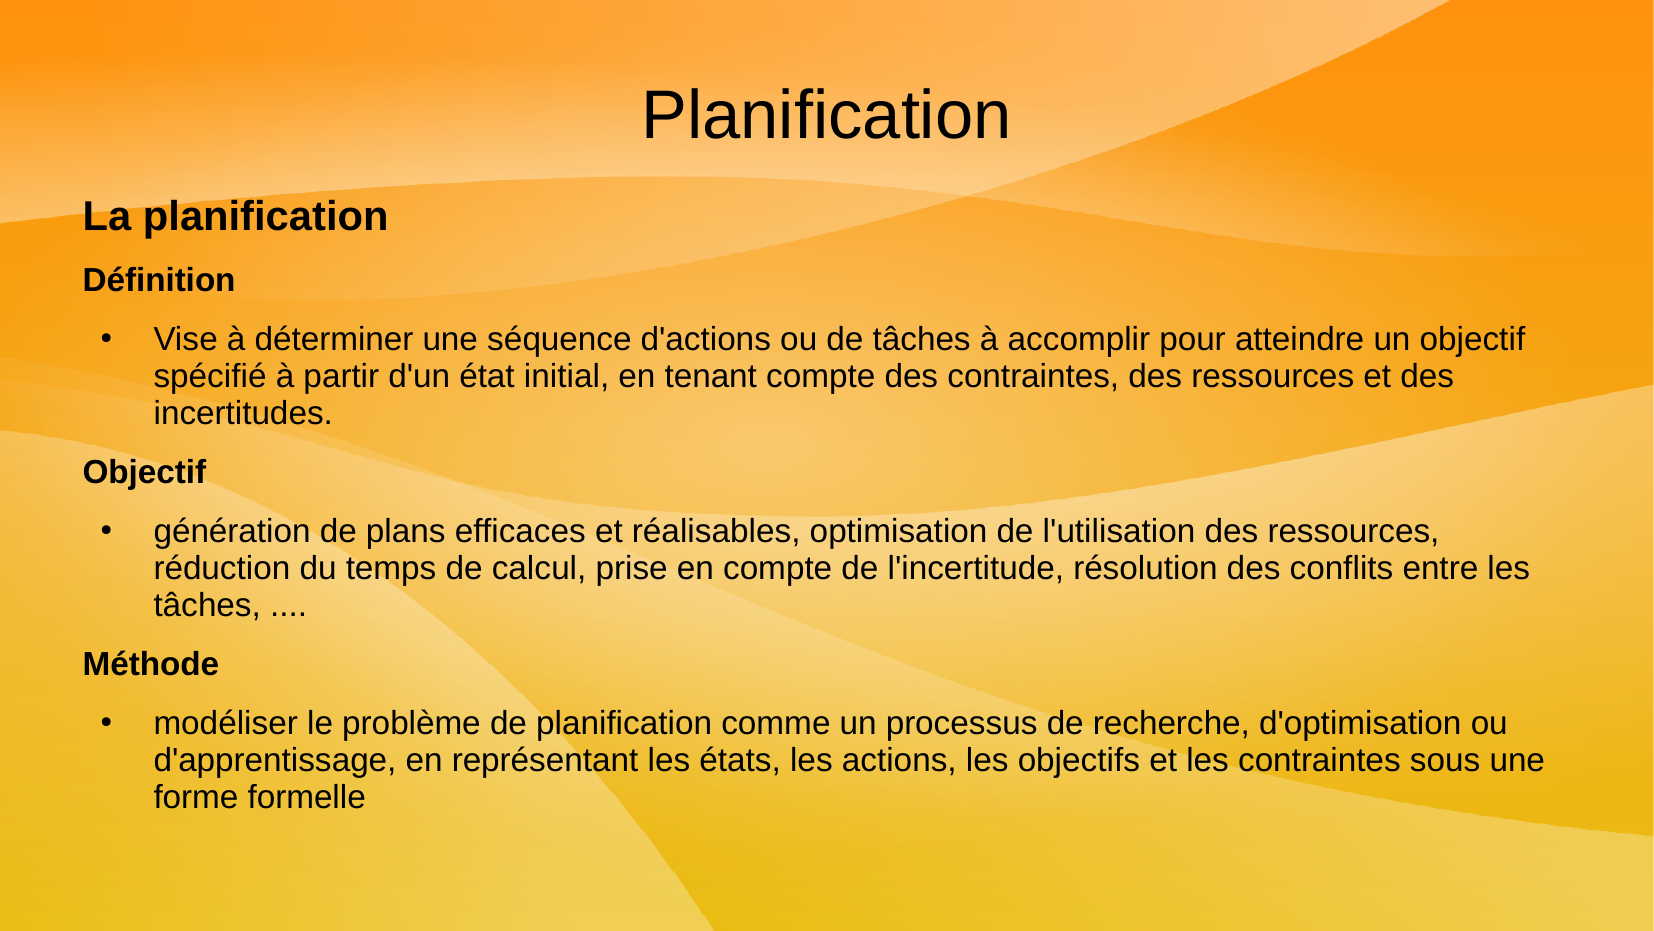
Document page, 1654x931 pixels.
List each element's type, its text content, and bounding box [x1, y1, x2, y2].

title Planification [82, 37, 1571, 192]
picture [0, 0, 1654, 931]
list La planification Définition Vise à déterminer une séquence d'actions ou de tâches à accomplir pour atteindre un objectif spécifié à partir d'un état initial, en tenant compte des contraintes, des ressources et des incertitudes. Objectif génération de plans efficaces et réalisables, optimisation de l'utilisation des ressources, réduction du temps de calcul, prise en compte de l'incertitude, résolution des conflits entre les tâches, .... Méthode modéliser le problème de planification comme un processus de recherche, d'optimisation ou d'apprentissage, en représentant les états, les actions, les objectifs et les contraintes sous une forme formelle [82, 192, 1571, 898]
